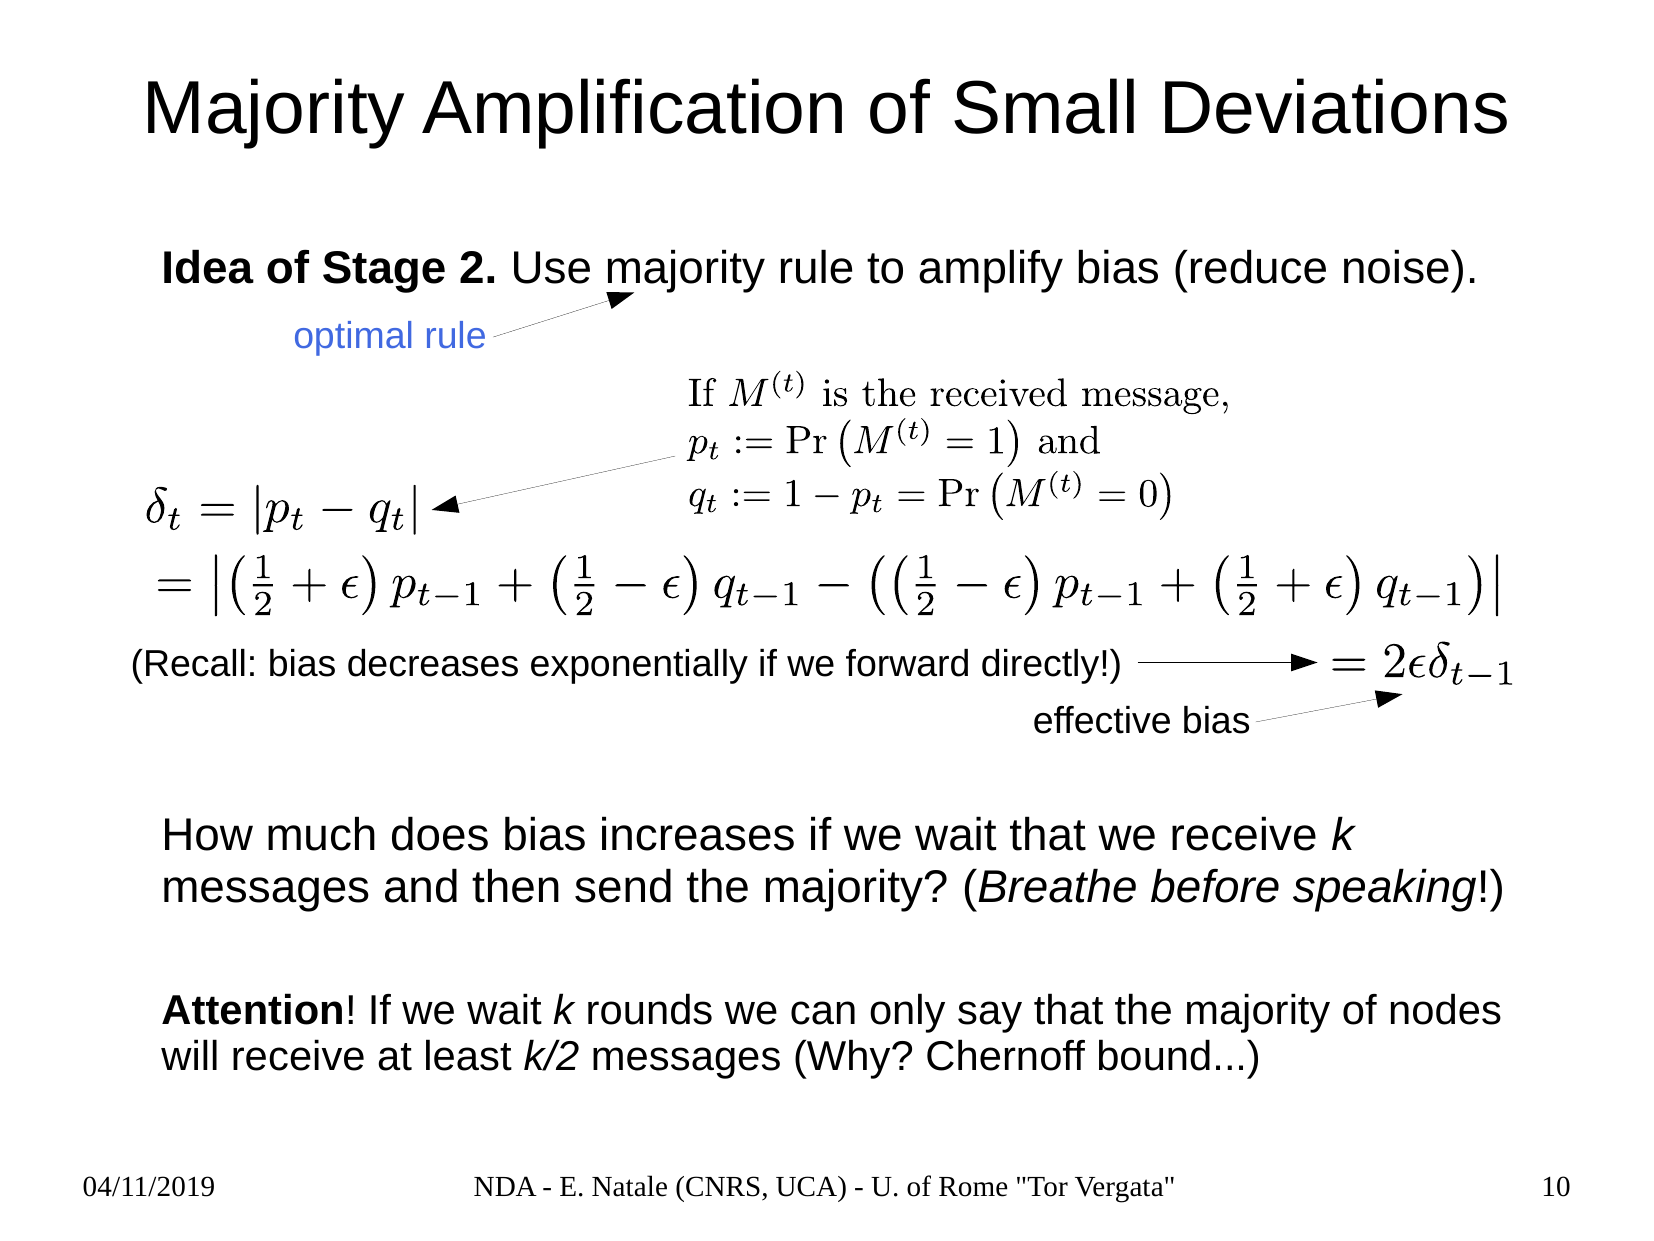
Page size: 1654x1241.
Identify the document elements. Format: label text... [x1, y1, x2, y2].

text_box (Recall: bias decreases exponentially if we forward directly!) [115, 634, 1138, 692]
text_box [146, 484, 416, 535]
text_box effective bias [1018, 692, 1266, 750]
text_box How much does bias increases if we wait that we receive k messages and then send the majority? (Breathe before speaking!) [146, 801, 1527, 920]
text_box [1331, 641, 1513, 685]
text_box optimal rule [278, 307, 502, 365]
title Majority Amplification of Small Deviations [82, 49, 1571, 165]
text_box Attention! If we wait k rounds we can only say that the majority of nodes will receive at least k/2 messages (Why? Chernoff bound...) [146, 979, 1527, 1087]
text_box [686, 370, 1228, 520]
text_box Idea of Stage 2. Use majority rule to amplify bias (reduce noise). [146, 234, 1527, 353]
text_box [157, 554, 1499, 617]
